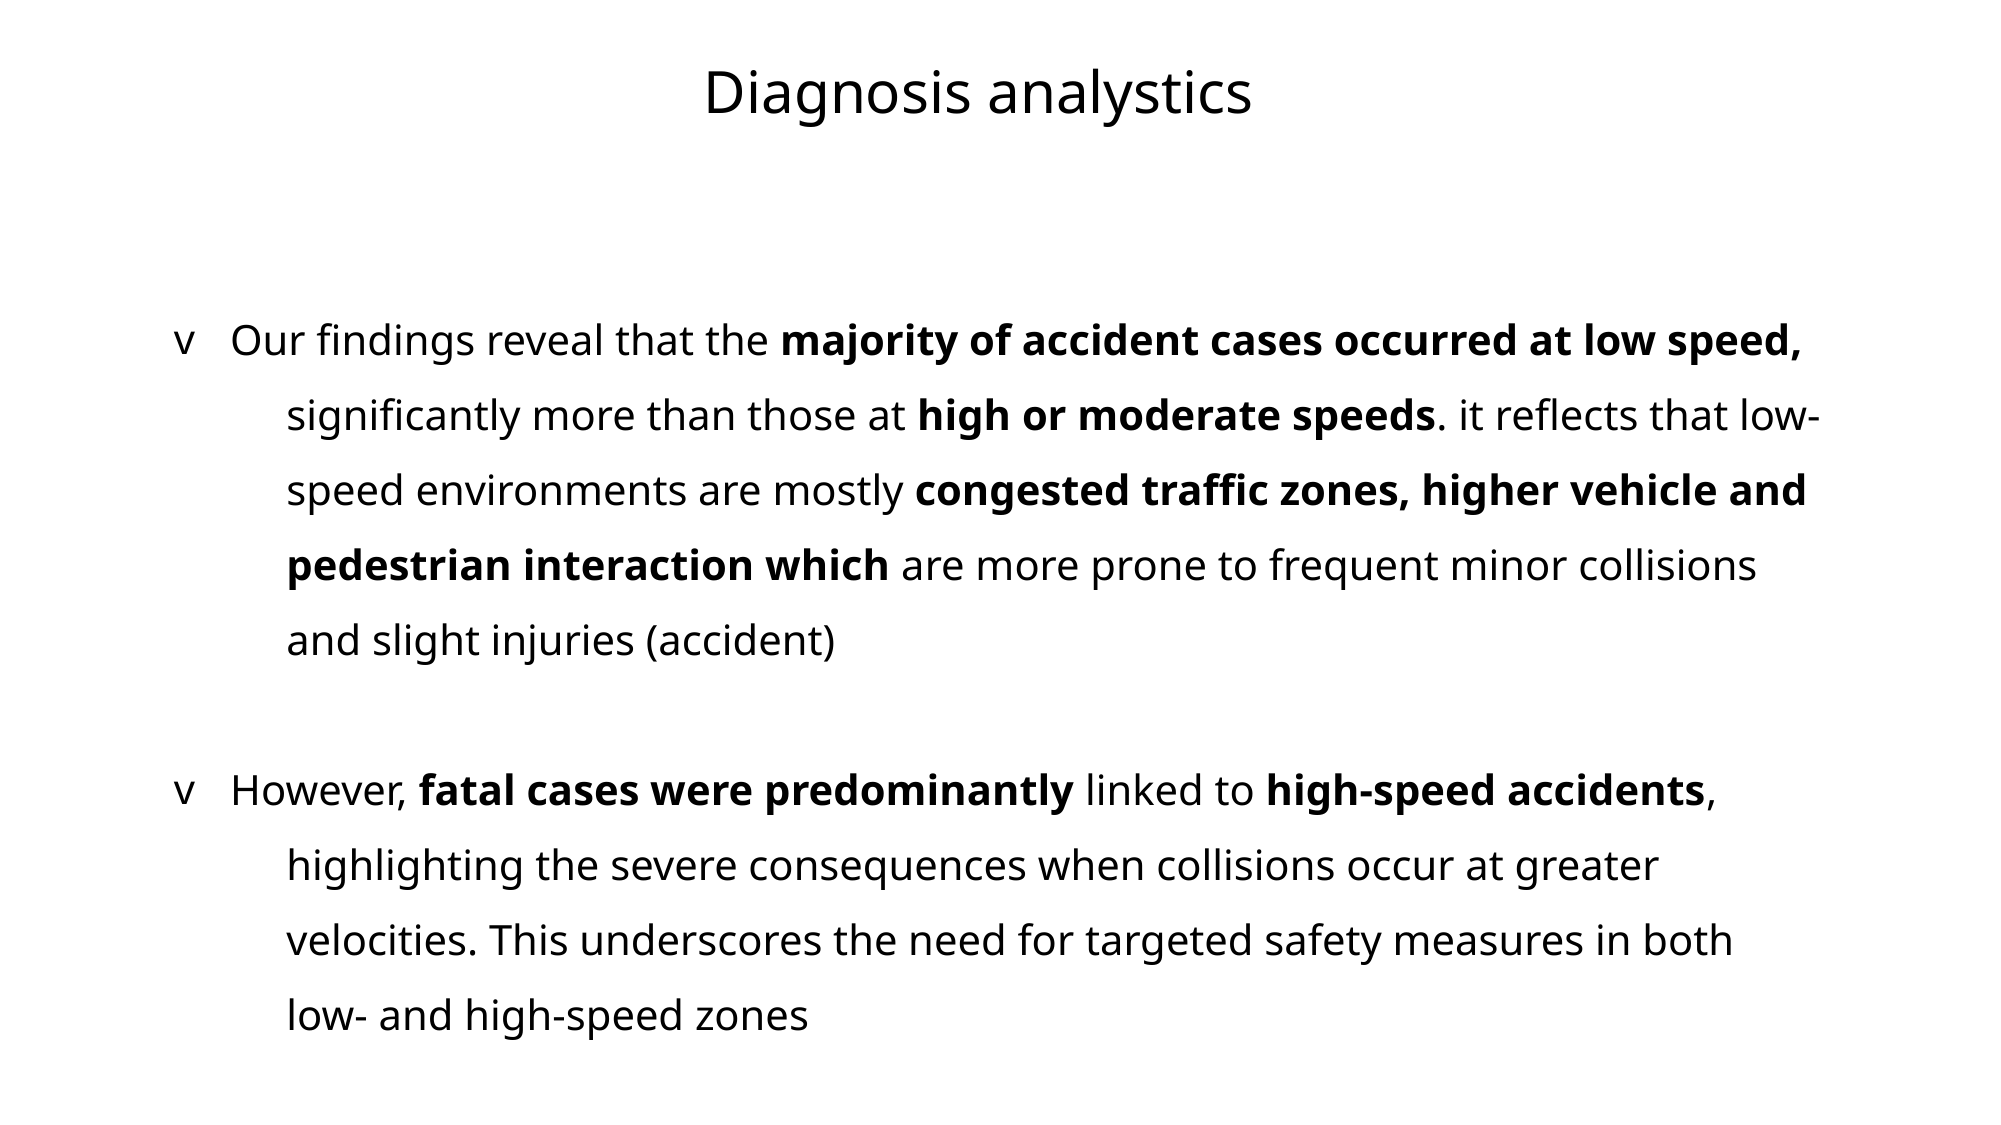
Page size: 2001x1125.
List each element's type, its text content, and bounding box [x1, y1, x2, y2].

text_box Our findings reveal that the majority of accident cases occurred at low speed, significantly more than those at high or moderate speeds. it reflects that low-speed environments are mostly congested traffic zones, higher vehicle and pedestrian interaction which are more prone to frequent minor collisions and slight injuries (accident) However, fatal cases were predominantly linked to high-speed accidents, highlighting the severe consequences when collisions occur at greater velocities. This underscores the need for targeted safety measures in both low- and high-speed zones [158, 281, 1842, 895]
text_box Diagnosis analystics [358, 48, 1600, 134]
